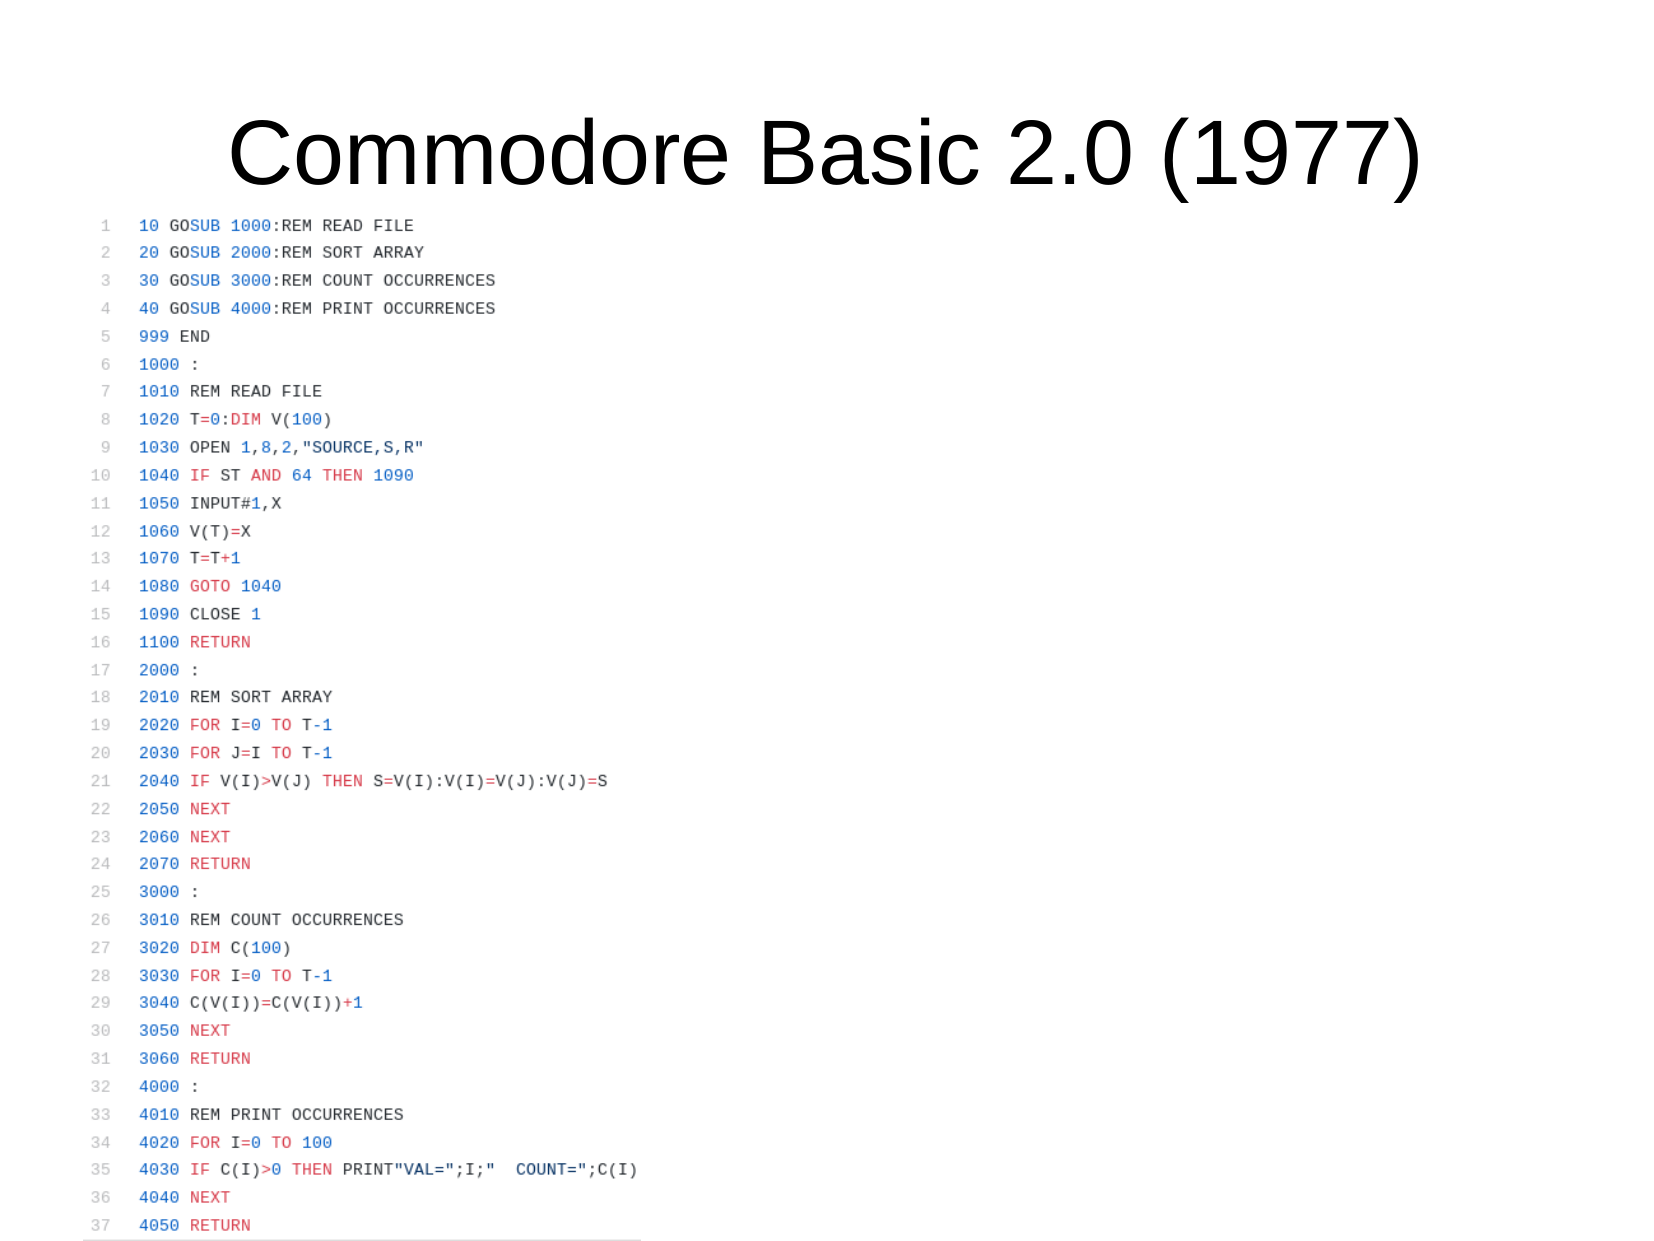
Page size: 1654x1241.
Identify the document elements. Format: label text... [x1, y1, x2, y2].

title Commodore Basic 2.0 (1977) [82, 49, 1571, 257]
picture [83, 212, 641, 1241]
